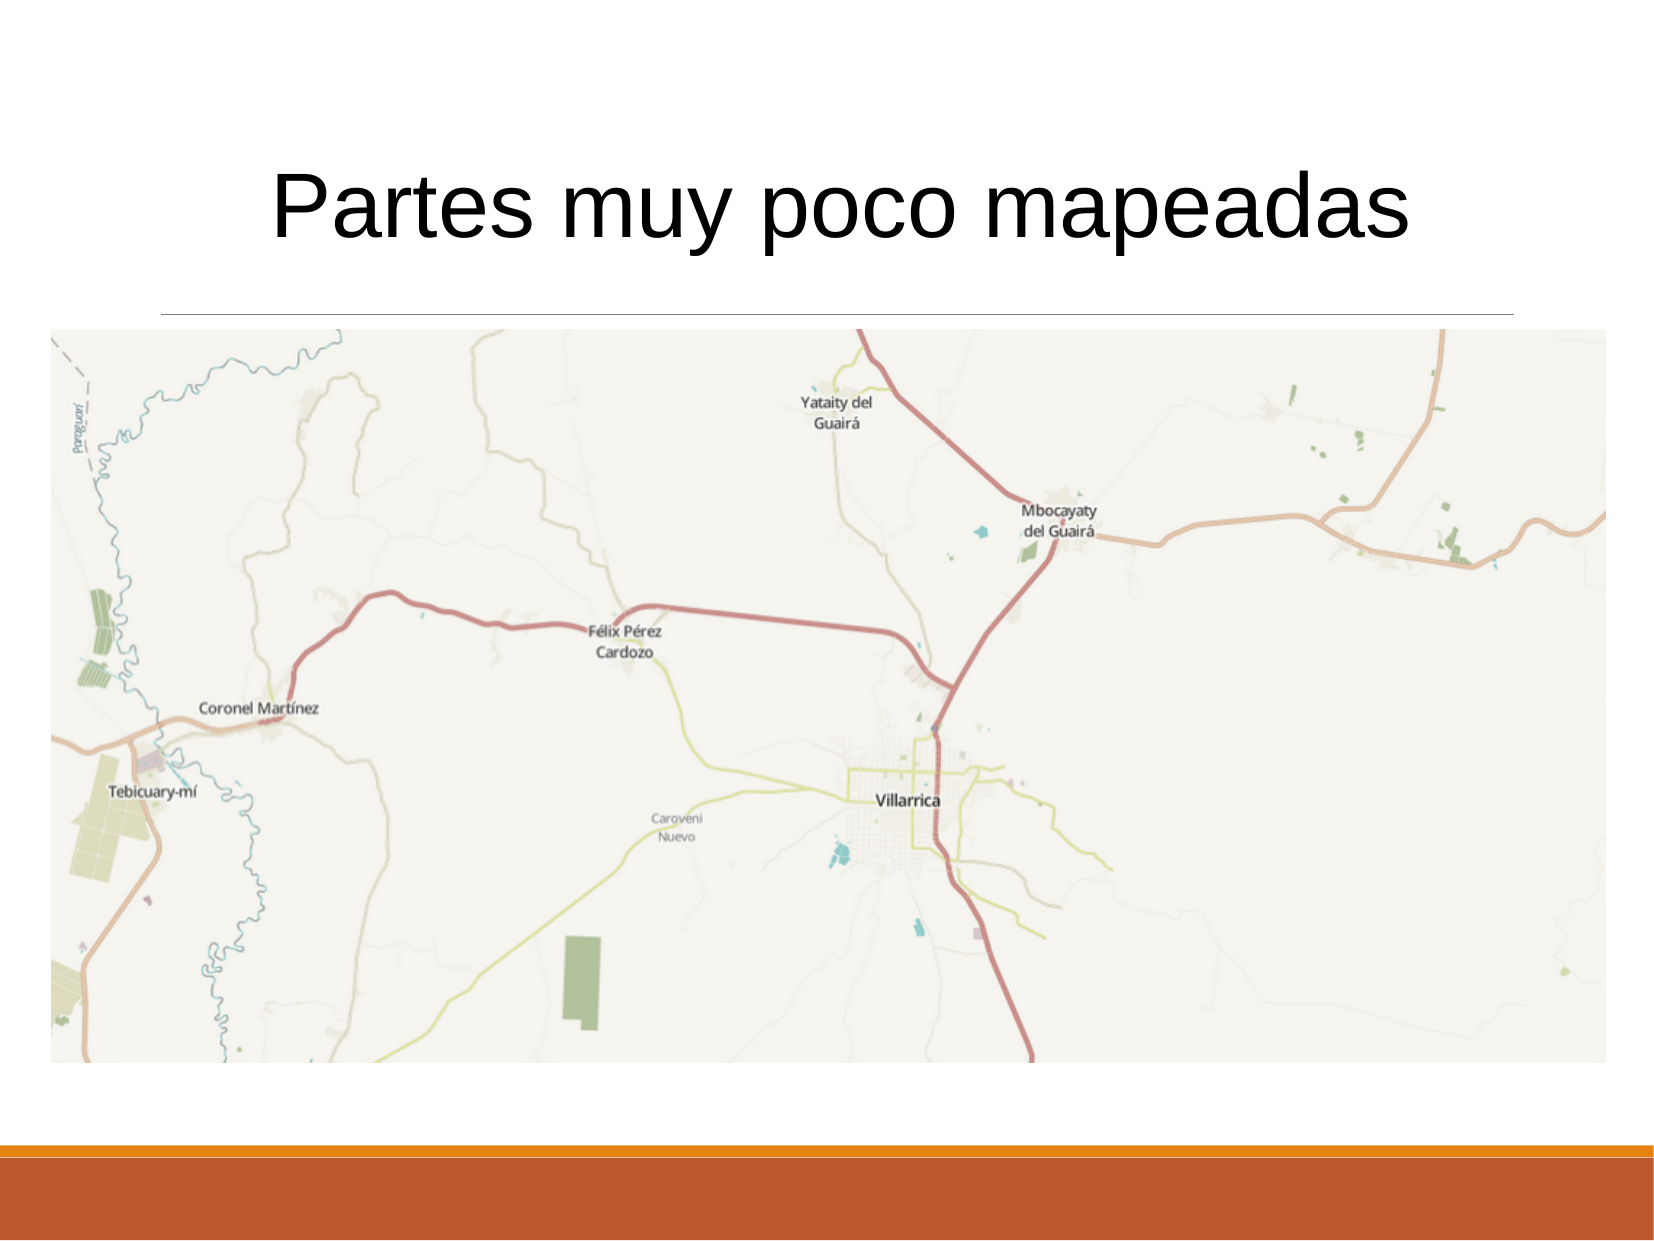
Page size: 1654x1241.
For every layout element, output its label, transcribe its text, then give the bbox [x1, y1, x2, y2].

title Partes muy poco mapeadas [59, 99, 1548, 308]
picture [51, 329, 1606, 1063]
